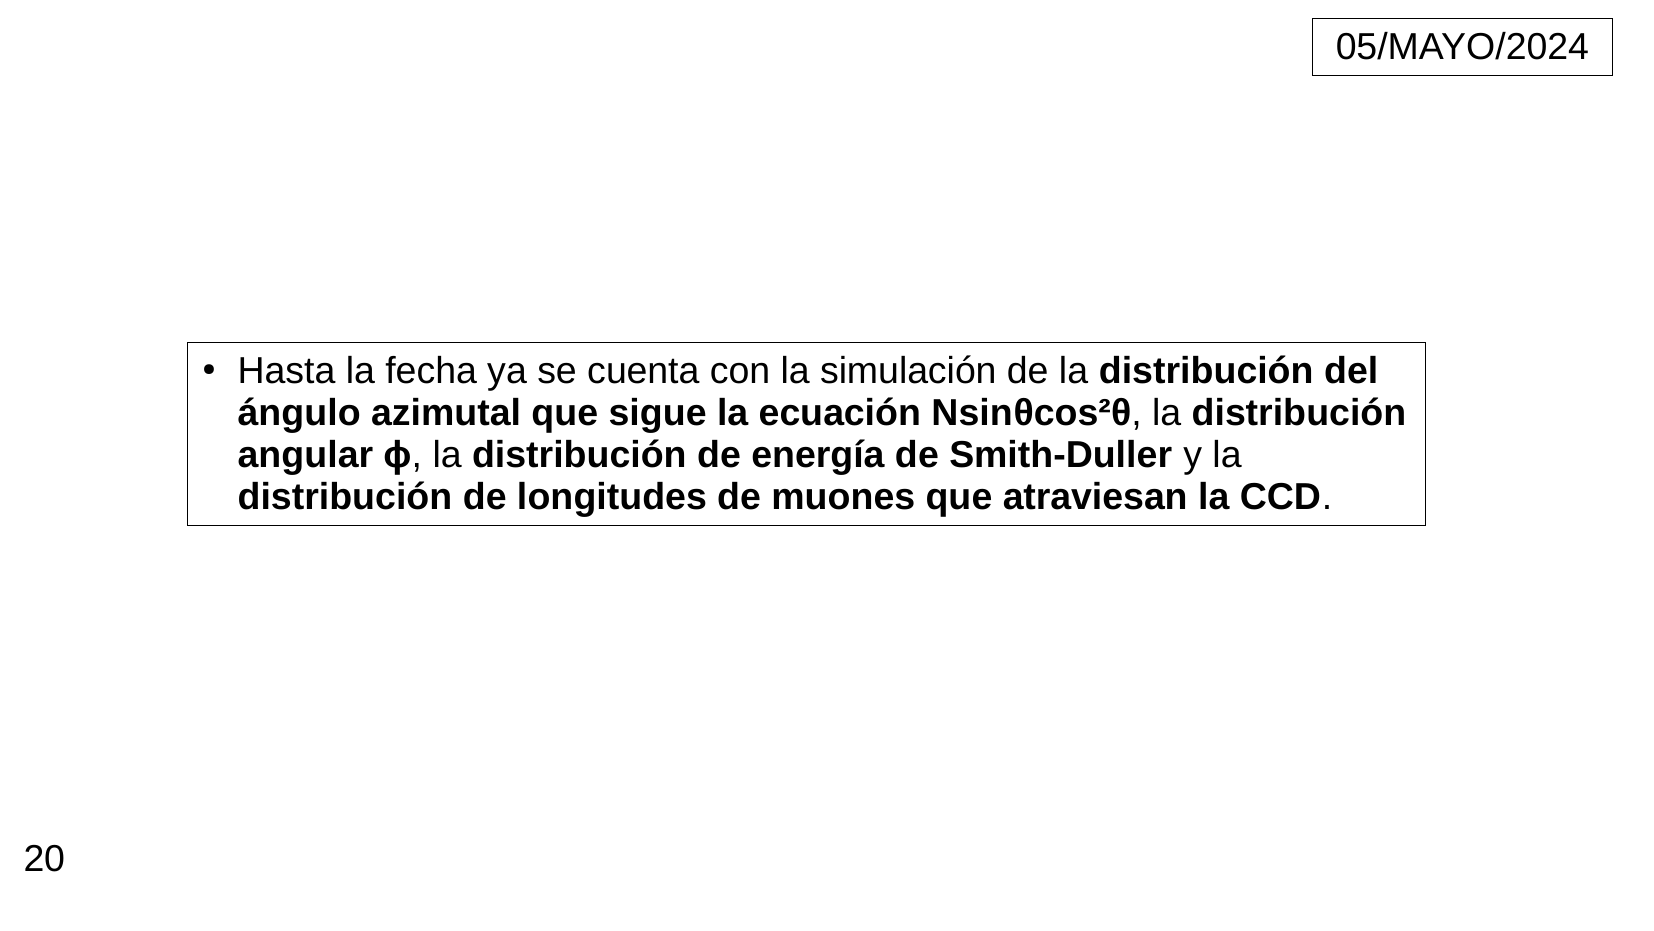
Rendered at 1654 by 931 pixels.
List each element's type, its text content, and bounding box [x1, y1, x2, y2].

text_box Hasta la fecha ya se cuenta con la simulación de la distribución del ángulo azimutal que sigue la ecuación Nsinθcos²θ, la distribución angular ɸ, la distribución de energía de Smith-Duller y la distribución de longitudes de muones que atraviesan la CCD. [187, 342, 1426, 526]
text_box <number> [8, 829, 638, 901]
text_box 05/MAYO/2024 [1312, 18, 1613, 76]
